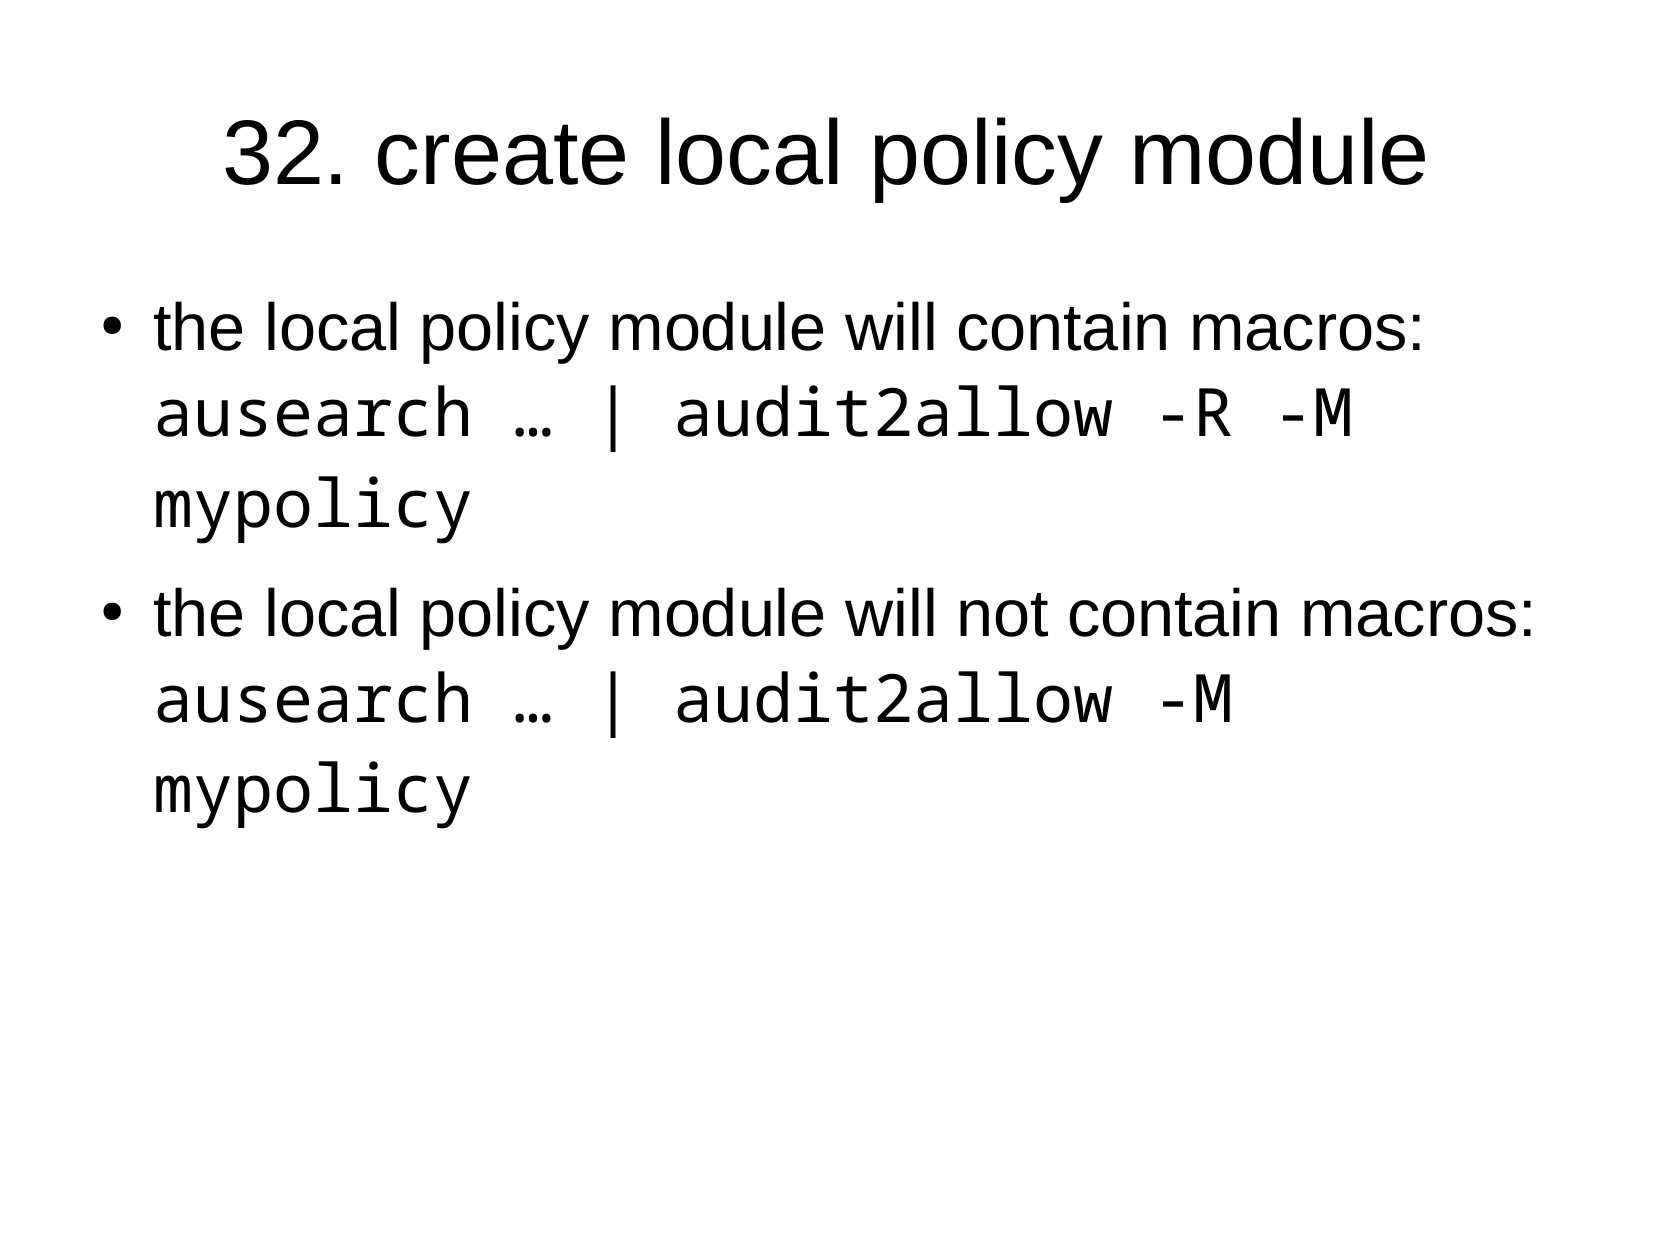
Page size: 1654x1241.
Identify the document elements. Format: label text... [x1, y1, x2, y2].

title 32. create local policy module [82, 49, 1571, 257]
list the local policy module will contain macros: ausearch … | audit2allow -R -M mypolicy the local policy module will not contain macros: ausearch … | audit2allow -M mypolicy [82, 290, 1571, 1010]
